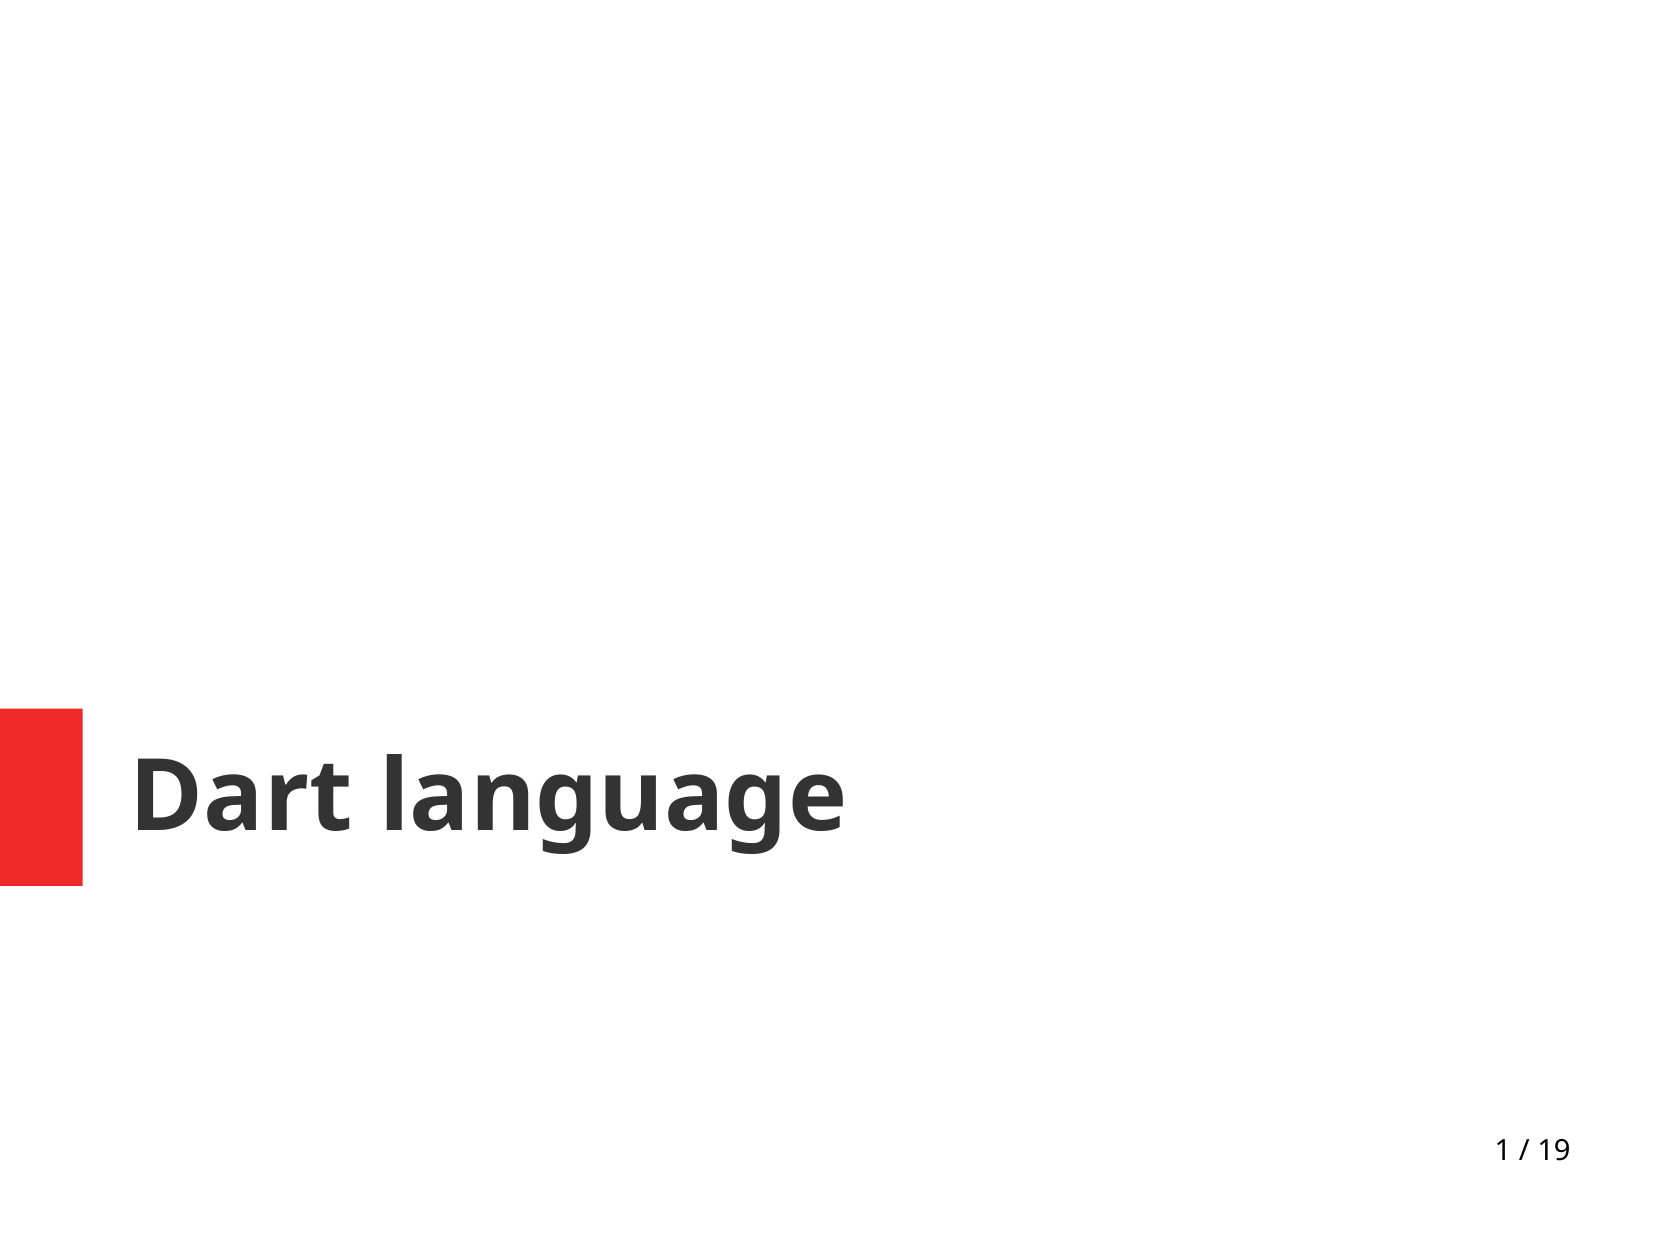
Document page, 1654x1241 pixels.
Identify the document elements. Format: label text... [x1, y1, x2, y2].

title Dart language [129, 655, 1536, 928]
